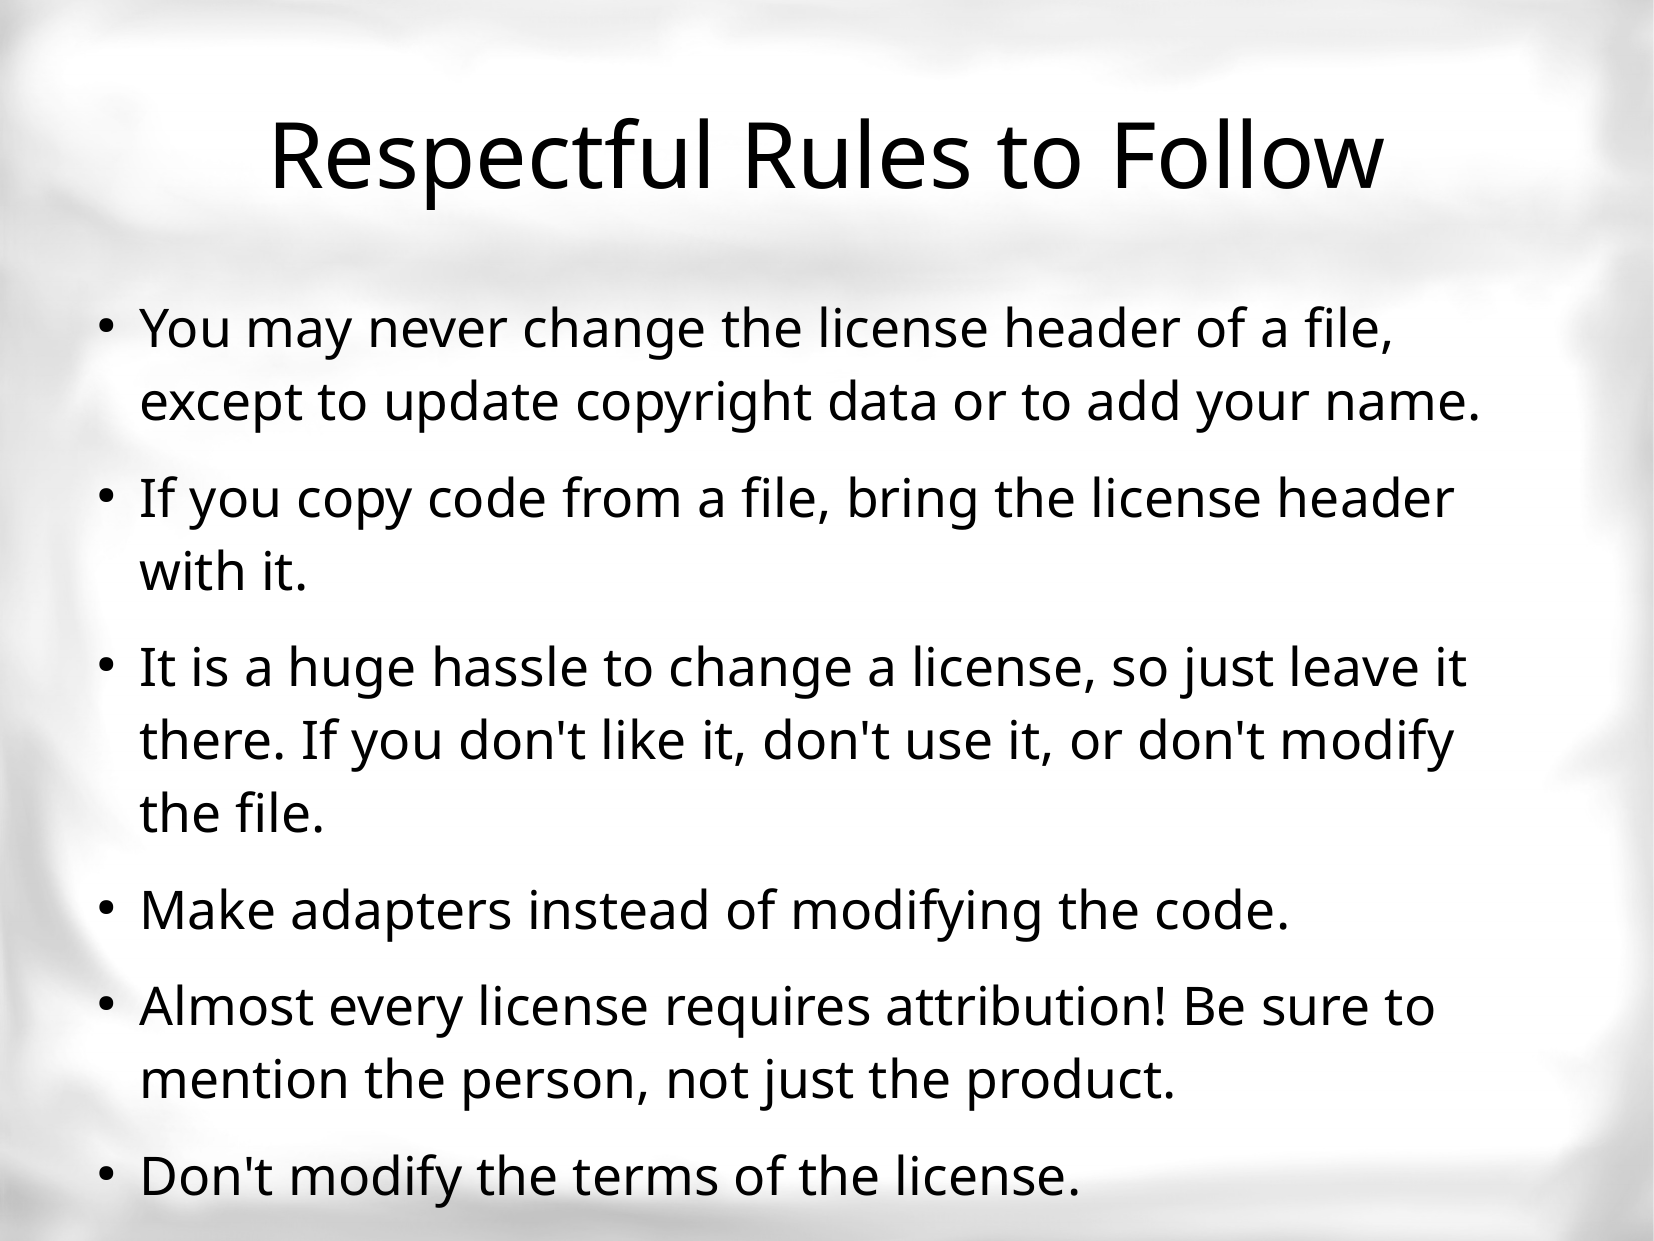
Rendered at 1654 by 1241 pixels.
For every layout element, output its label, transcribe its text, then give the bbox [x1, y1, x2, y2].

picture [0, 0, 1654, 1241]
title Respectful Rules to Follow [82, 49, 1571, 257]
list You may never change the license header of a file, except to update copyright data or to add your name. If you copy code from a file, bring the license header with it. It is a huge hassle to change a license, so just leave it there. If you don't like it, don't use it, or don't modify the file. Make adapters instead of modifying the code. Almost every license requires attribution! Be sure to mention the person, not just the product. Don't modify the terms of the license. [82, 290, 1538, 1217]
